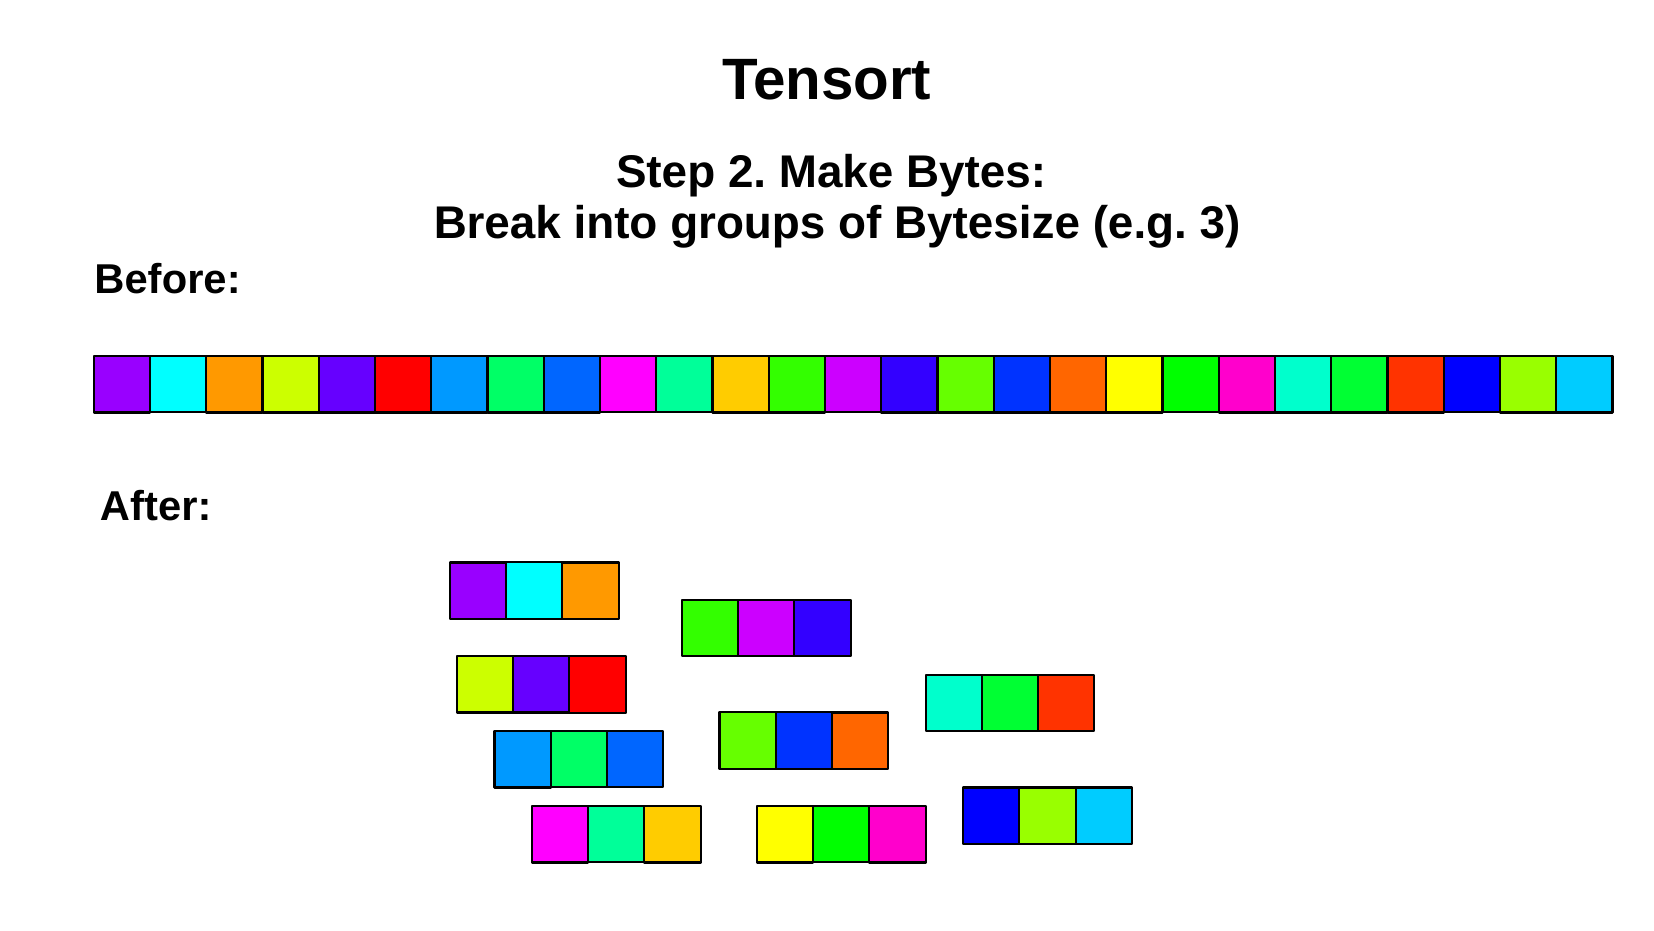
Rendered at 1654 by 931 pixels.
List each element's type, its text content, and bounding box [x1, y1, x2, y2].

text_box [456, 656, 626, 713]
text_box [719, 712, 889, 769]
text_box [93, 356, 1613, 413]
text_box [756, 806, 926, 863]
text_box [681, 599, 851, 657]
text_box Step 2. Make Bytes: Break into groups of Bytesize (e.g. 3) [390, 138, 1285, 257]
text_box [494, 731, 664, 788]
text_box [925, 674, 1095, 732]
text_box After: [11, 450, 301, 563]
text_box [963, 787, 1132, 844]
text_box [450, 562, 619, 619]
title Tensort [82, 2, 1571, 158]
text_box [531, 806, 701, 863]
subtitle Before: [23, 222, 312, 336]
